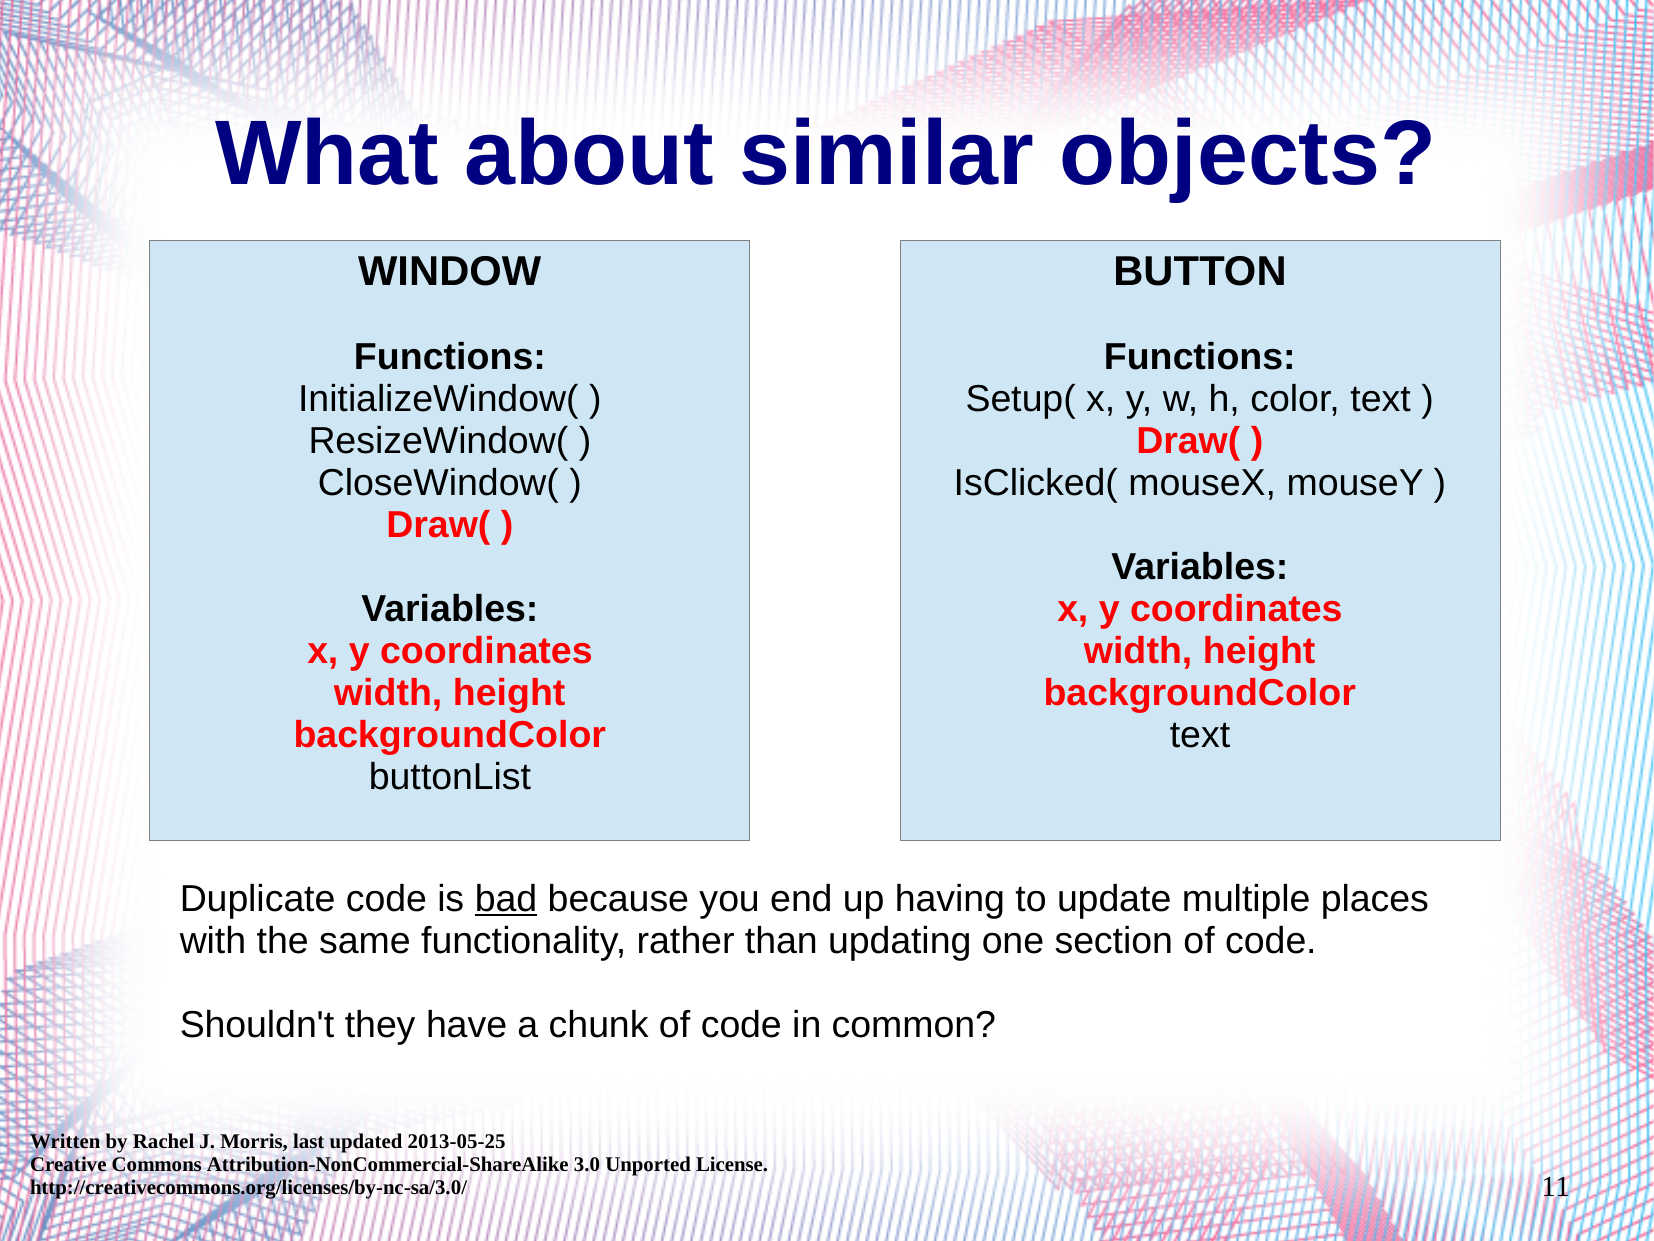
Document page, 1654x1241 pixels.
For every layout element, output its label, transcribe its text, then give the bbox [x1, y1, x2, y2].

text_box WINDOW Functions: InitializeWindow( ) ResizeWindow( ) CloseWindow( ) Draw( ) Variables: x, y coordinates width, height backgroundColor buttonList [149, 240, 750, 841]
title What about similar objects? [82, 49, 1571, 257]
picture [0, 0, 1654, 1241]
text_box BUTTON Functions: Setup( x, y, w, h, color, text ) Draw( ) IsClicked( mouseX, mouseY ) Variables: x, y coordinates width, height backgroundColor text [900, 240, 1501, 841]
text_box Duplicate code is bad because you end up having to update multiple places with the same functionality, rather than updating one section of code. Shouldn't they have a chunk of code in common? [165, 870, 1516, 1053]
